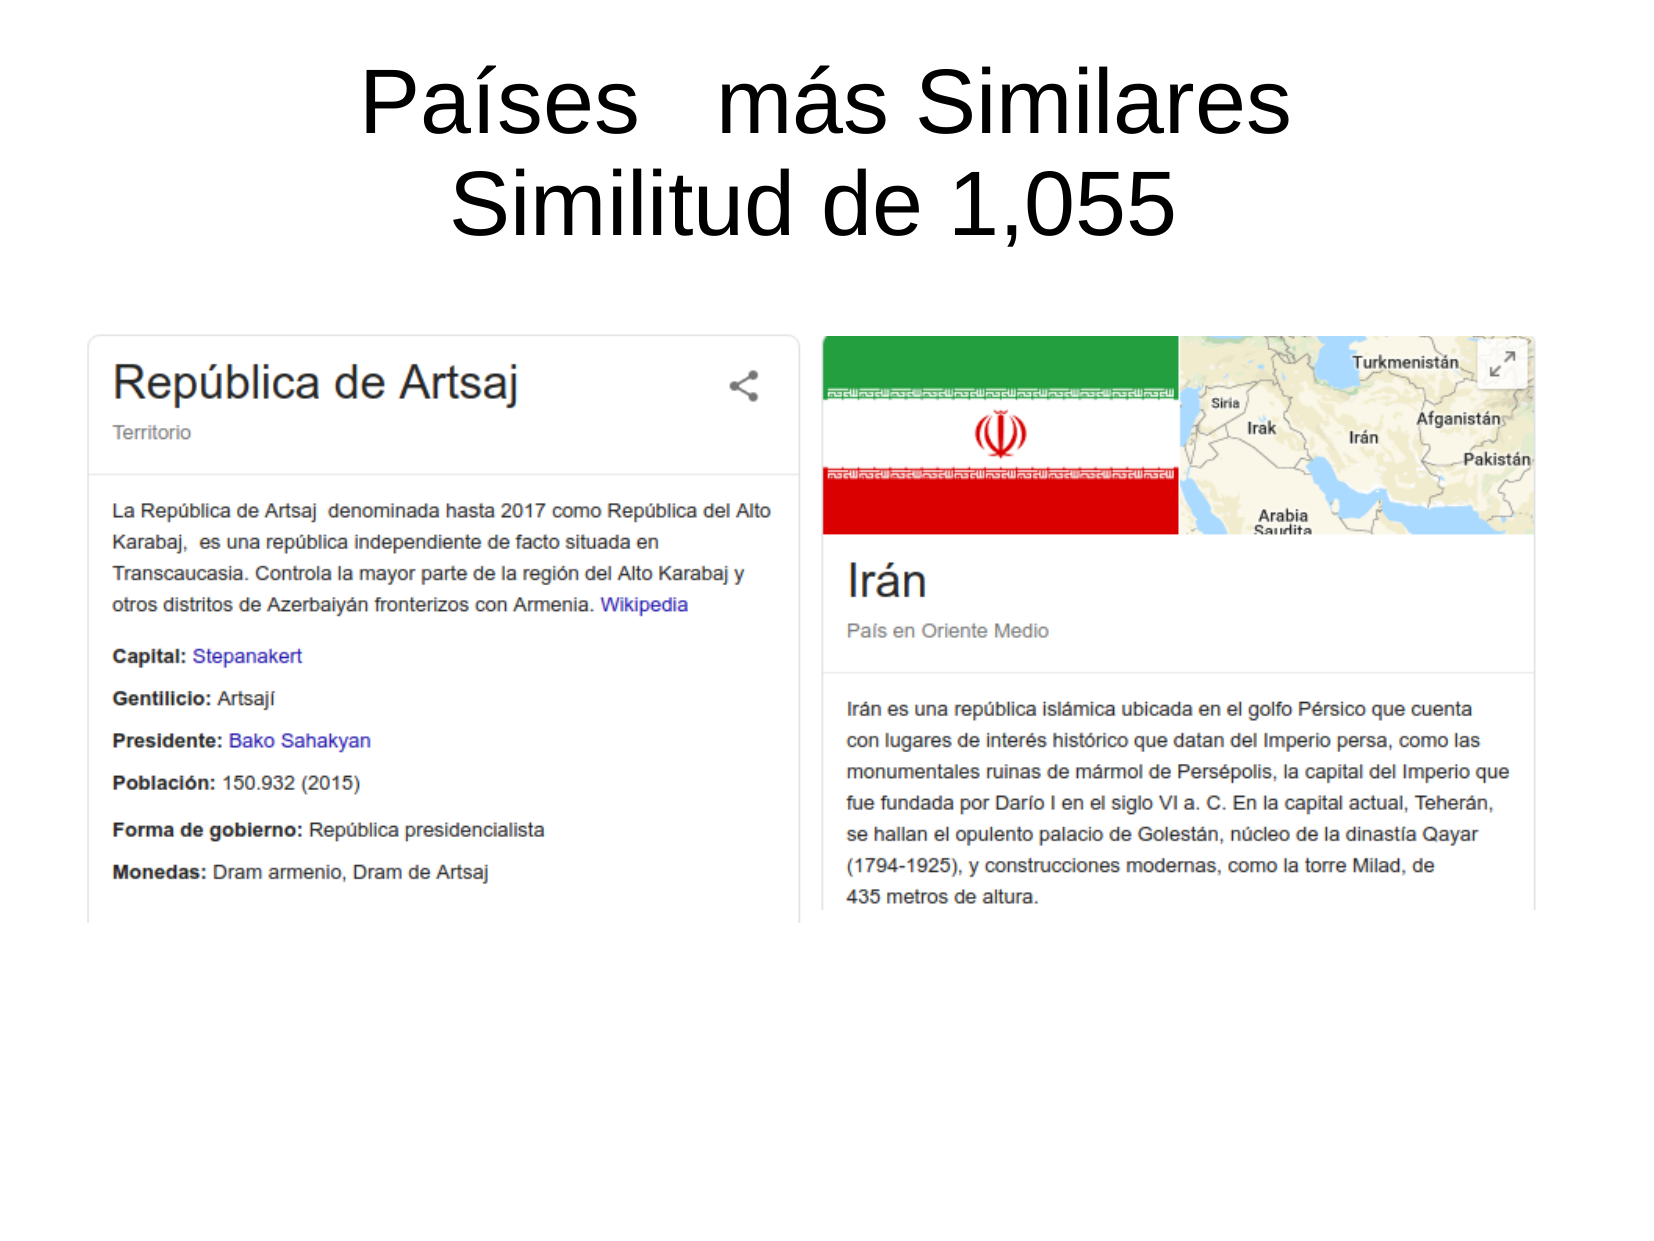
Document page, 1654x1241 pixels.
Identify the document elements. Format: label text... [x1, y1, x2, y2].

title Países más Similares Similitud de 1,055 [82, 49, 1571, 257]
picture [86, 330, 1578, 923]
